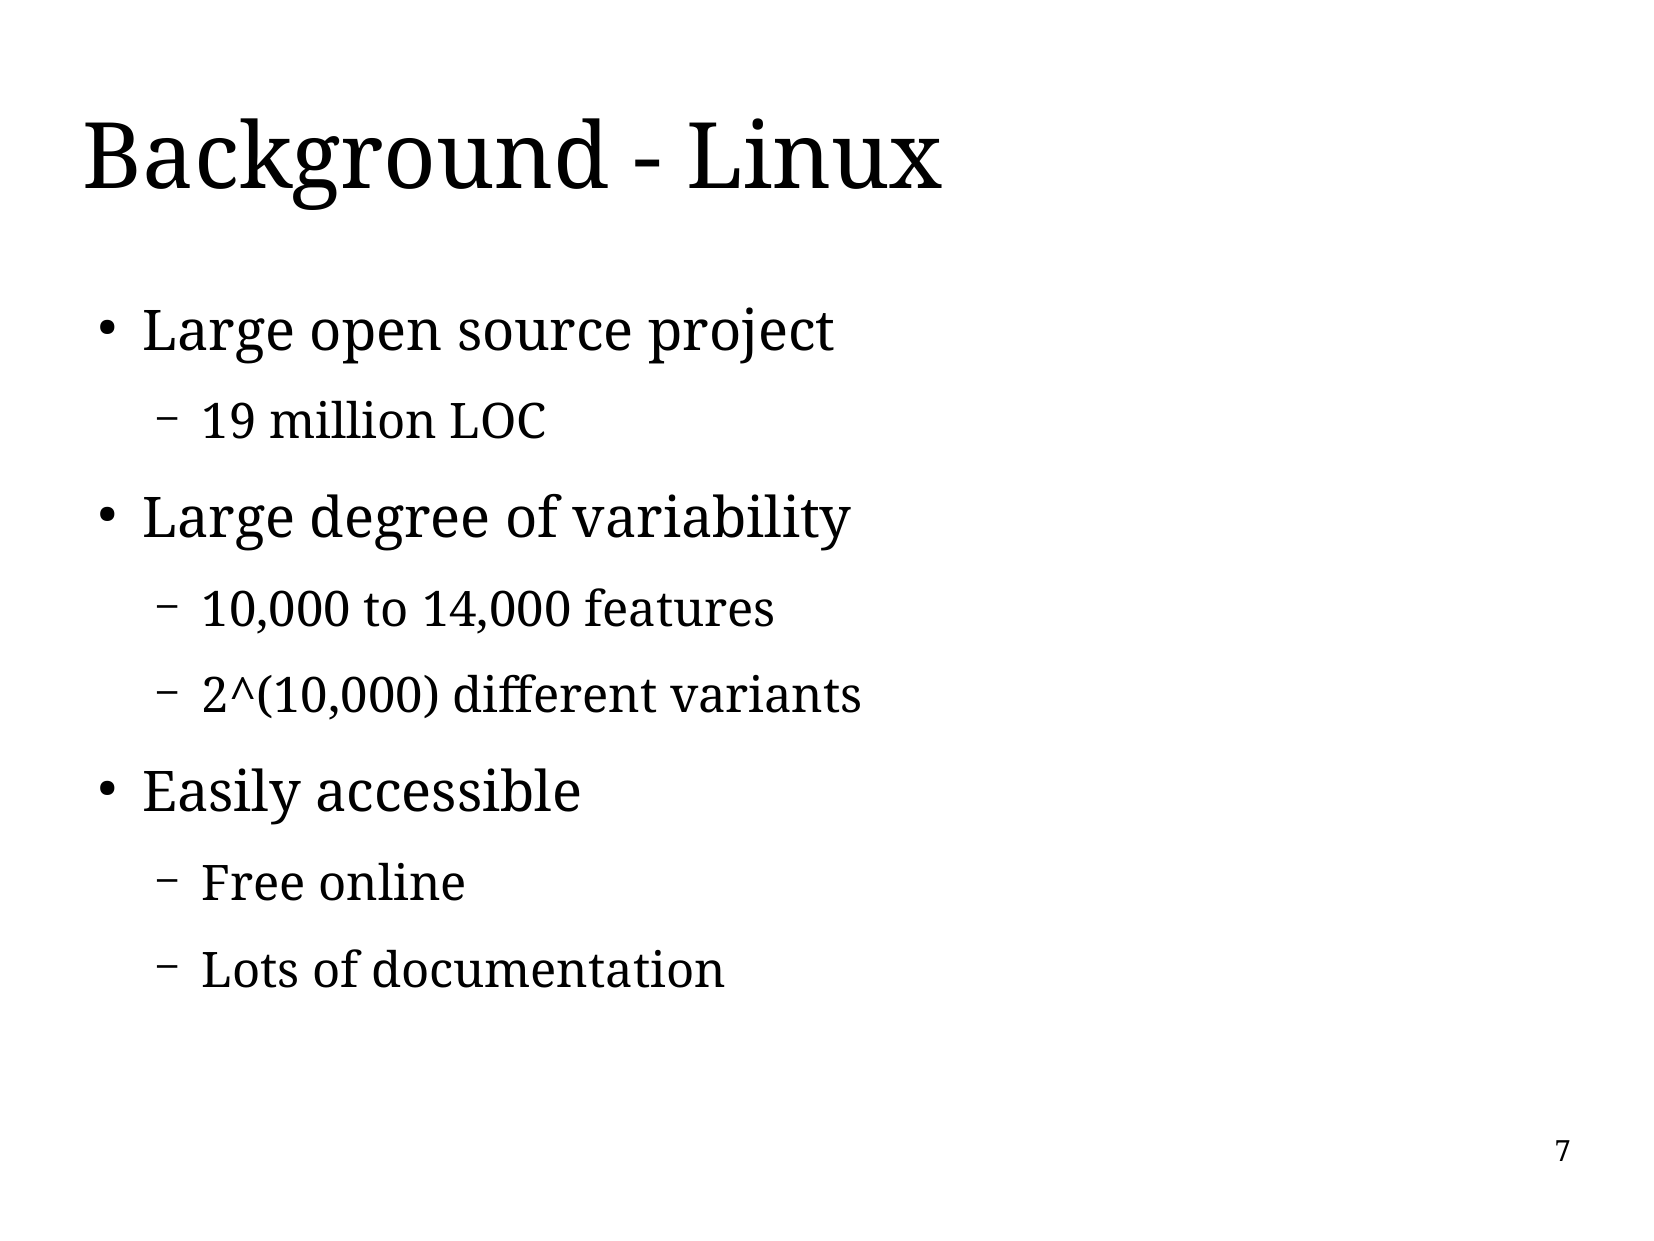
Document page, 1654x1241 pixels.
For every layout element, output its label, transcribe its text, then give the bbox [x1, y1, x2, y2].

list Large open source project 19 million LOC Large degree of variability 10,000 to 14,000 features 2^(10,000) different variants Easily accessible Free online Lots of documentation [82, 290, 1571, 1010]
title Background - Linux [82, 49, 1571, 257]
